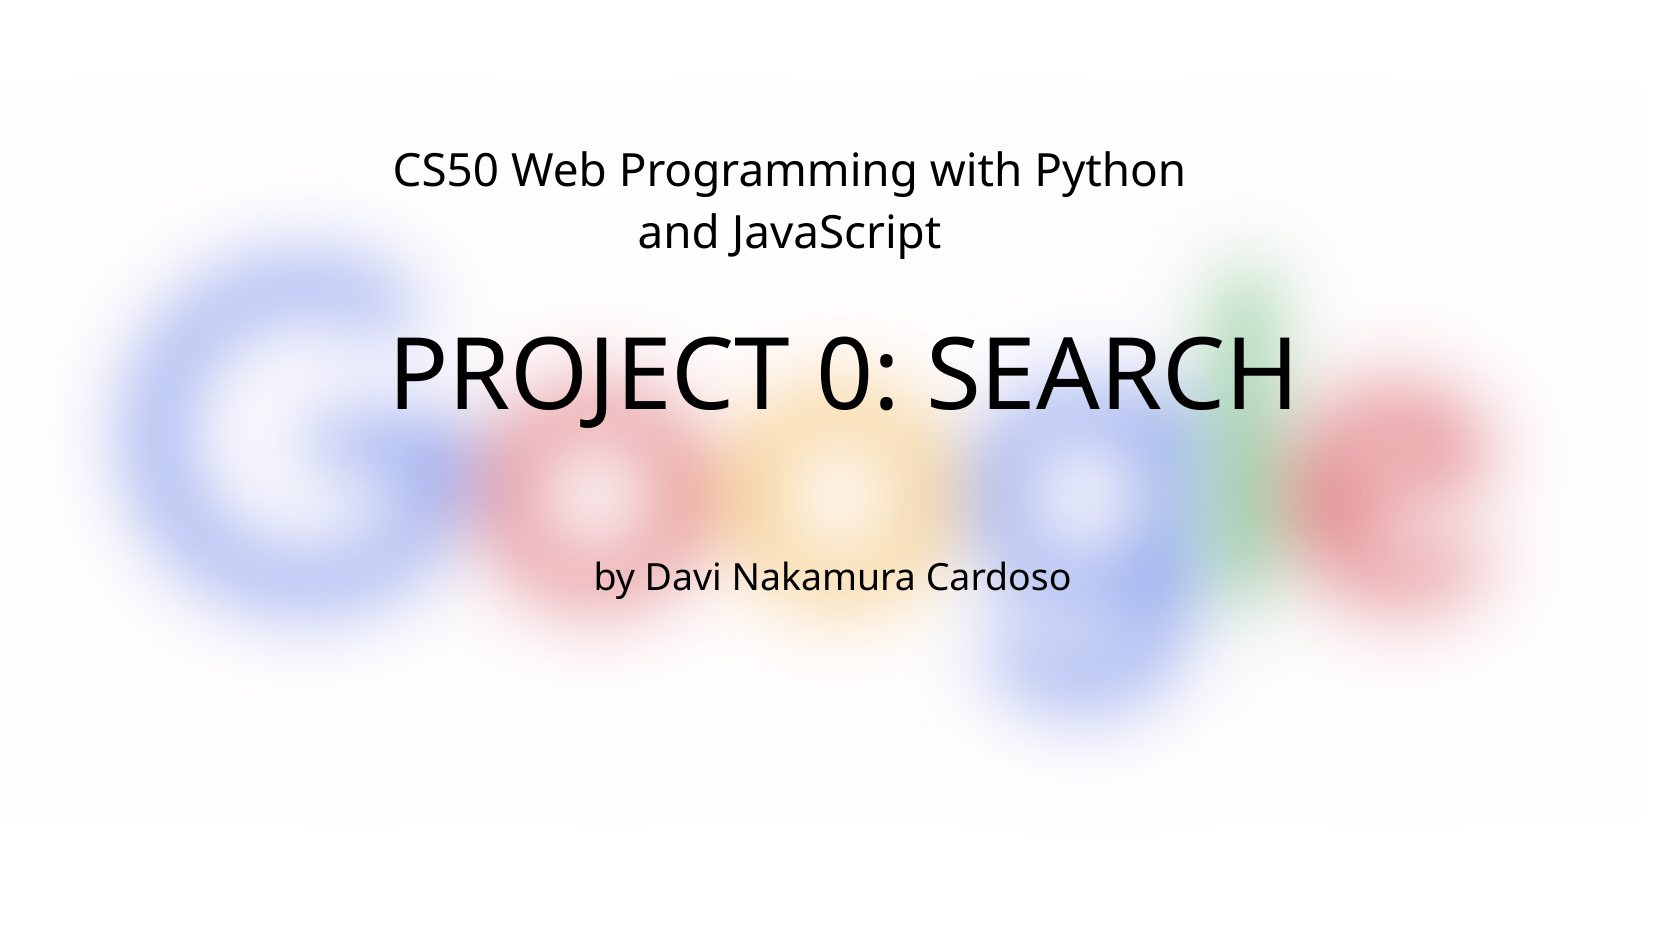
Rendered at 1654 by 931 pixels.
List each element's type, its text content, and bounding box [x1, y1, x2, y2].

text_box by Davi Nakamura Cardoso [519, 543, 1146, 643]
picture [0, 0, 1642, 925]
text_box CS50 Web Programming with Python and JavaScript [377, 129, 1288, 255]
text_box PROJECT 0: SEARCH [342, 295, 1347, 473]
